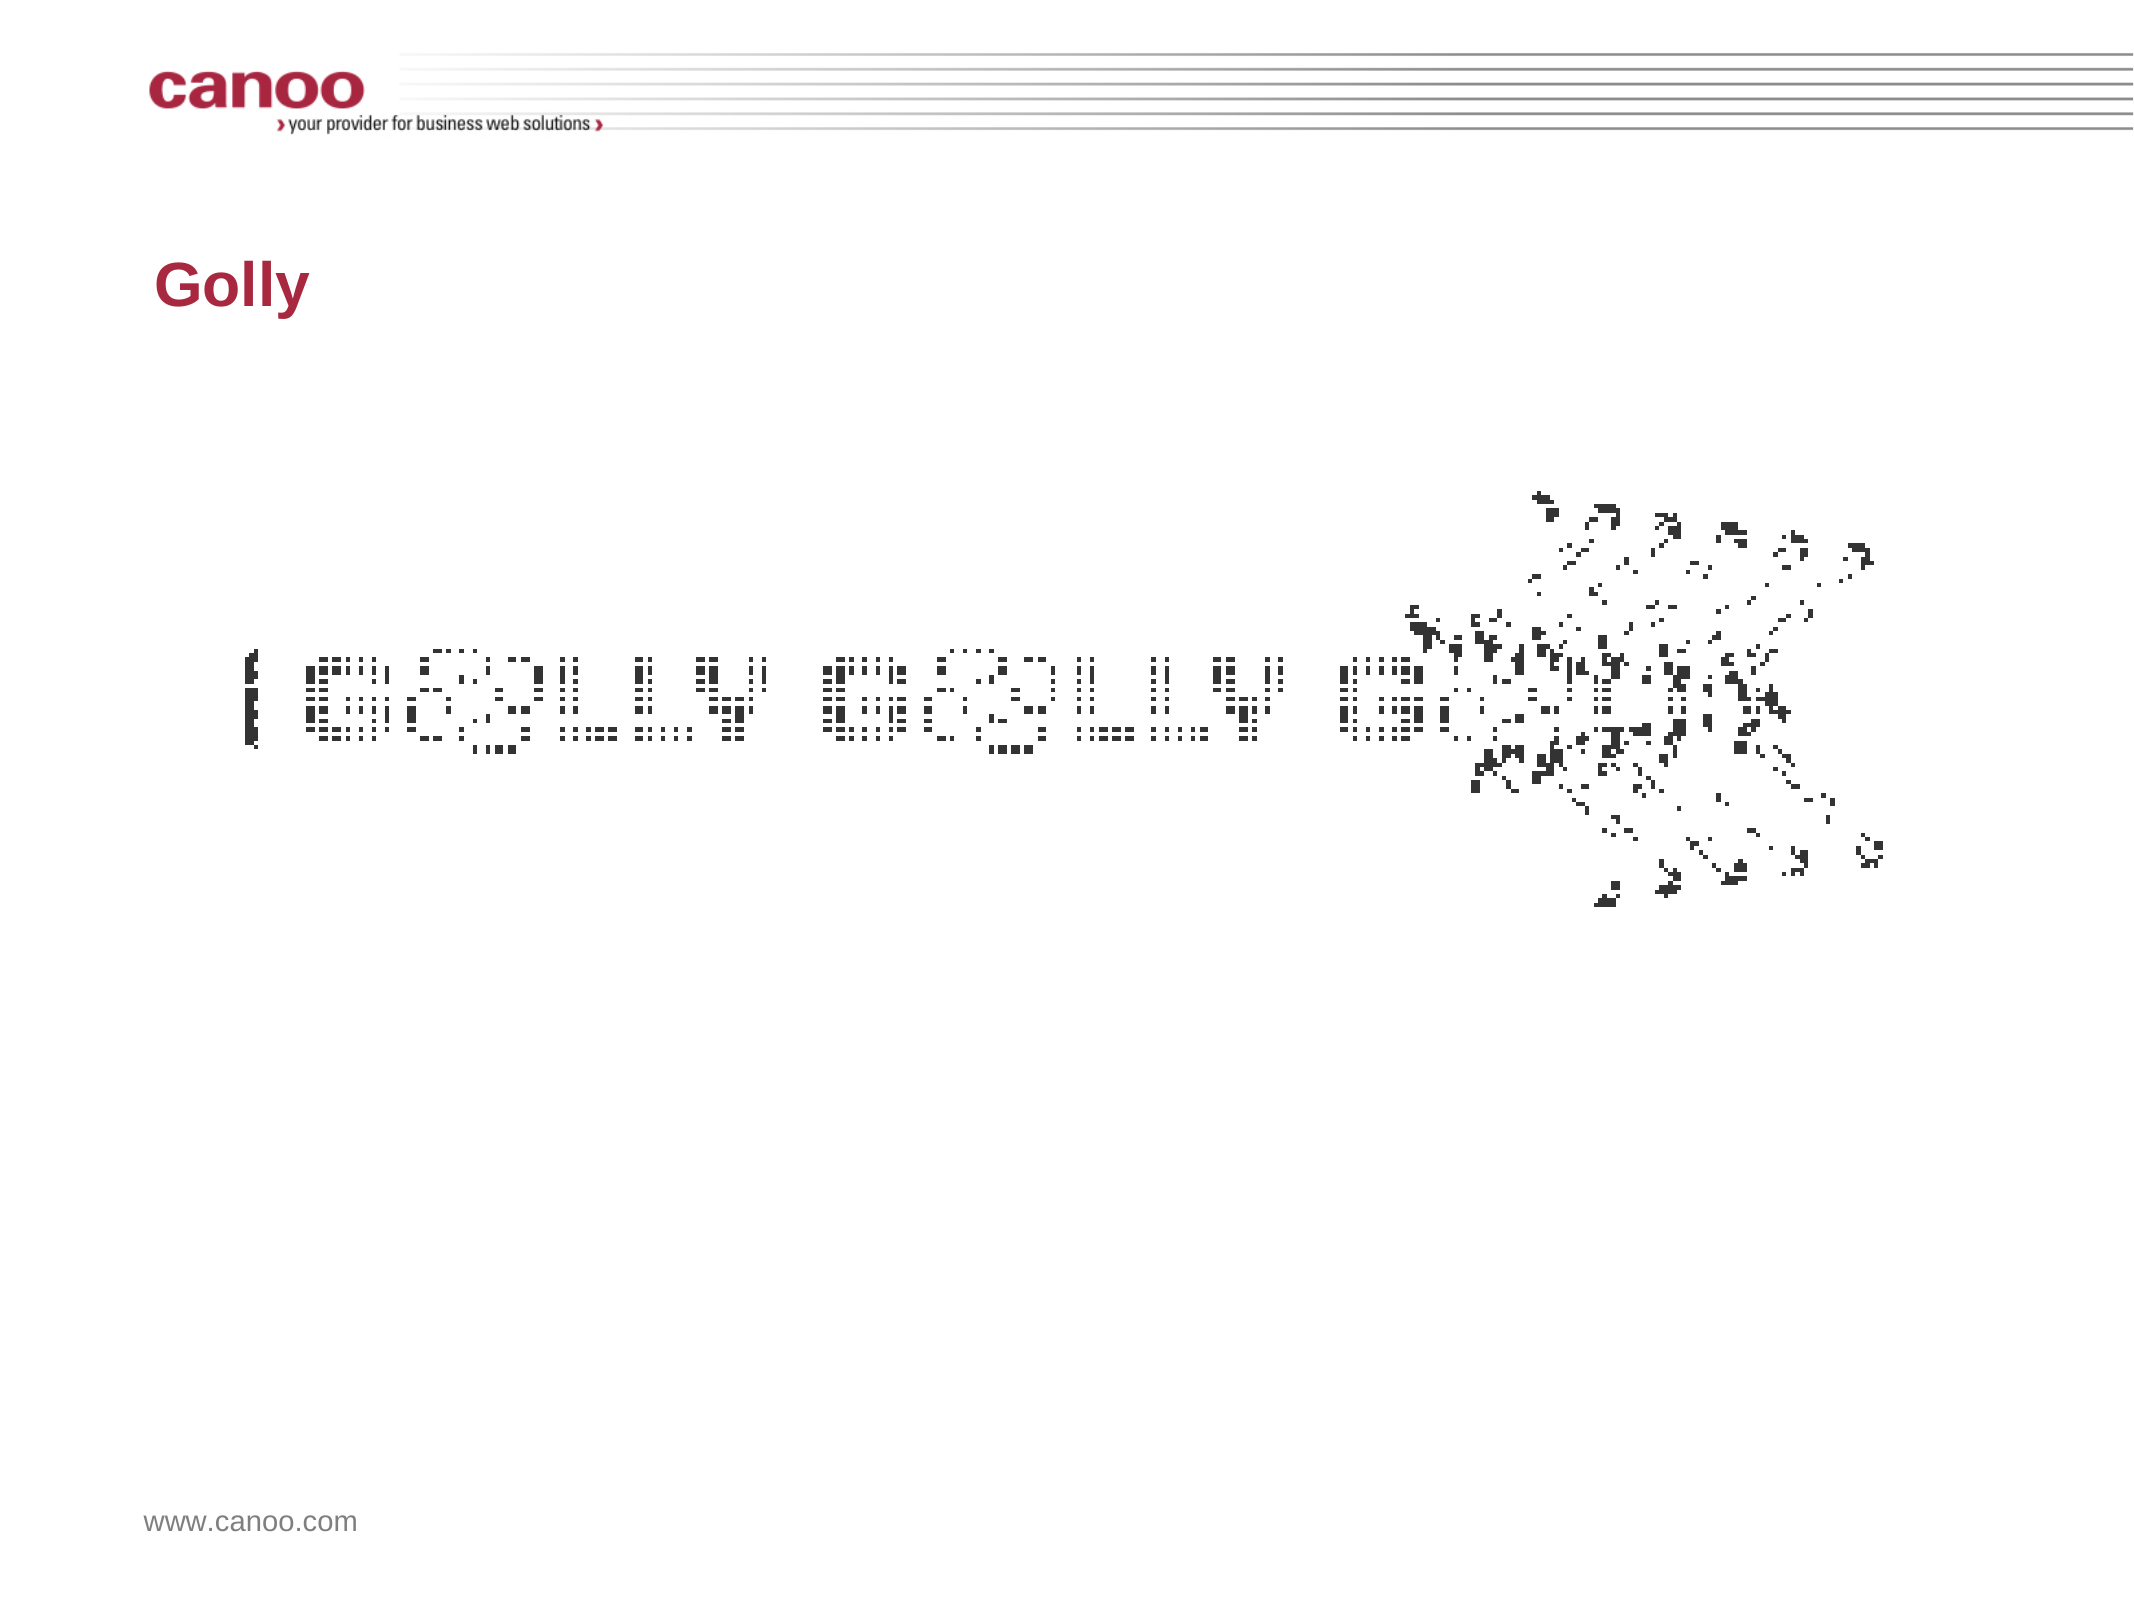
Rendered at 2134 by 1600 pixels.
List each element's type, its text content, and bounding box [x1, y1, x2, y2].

picture [0, 21, 2134, 188]
picture [241, 487, 1892, 912]
title Golly [145, 233, 1961, 328]
